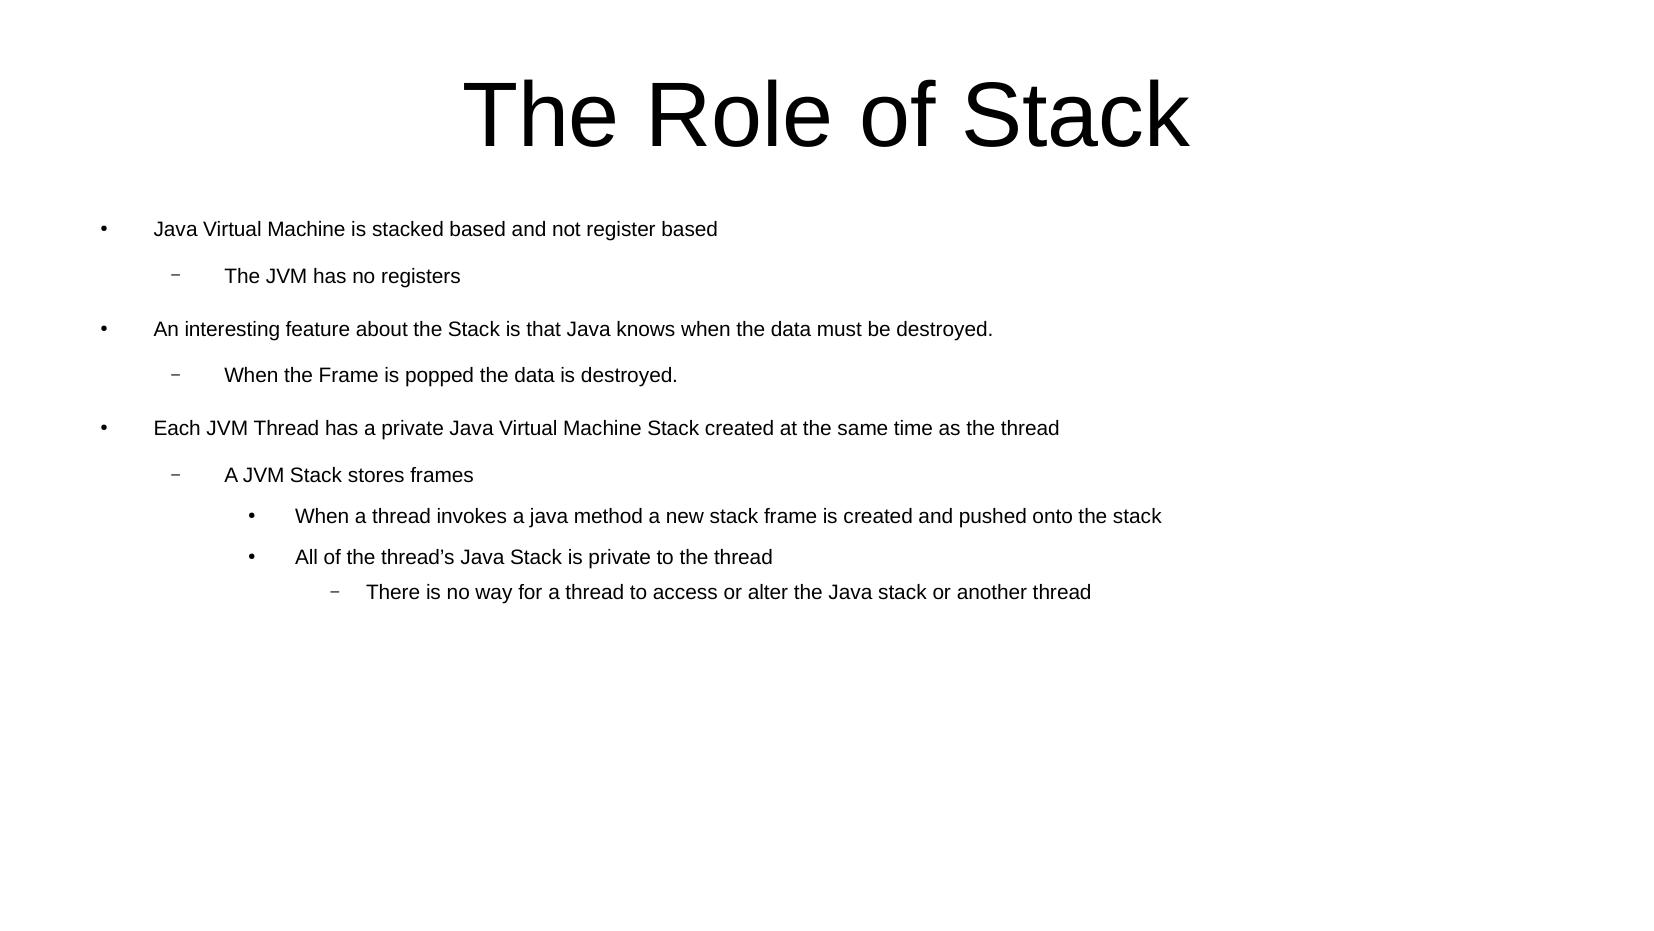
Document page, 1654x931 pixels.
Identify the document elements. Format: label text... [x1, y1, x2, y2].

list Java Virtual Machine is stacked based and not register based The JVM has no registers An interesting feature about the Stack is that Java knows when the data must be destroyed. When the Frame is popped the data is destroyed. Each JVM Thread has a private Java Virtual Machine Stack created at the same time as the thread A JVM Stack stores frames When a thread invokes a java method a new stack frame is created and pushed onto the stack All of the thread’s Java Stack is private to the thread There is no way for a thread to access or alter the Java stack or another thread [82, 217, 1621, 901]
title The Role of Stack [82, 37, 1571, 193]
